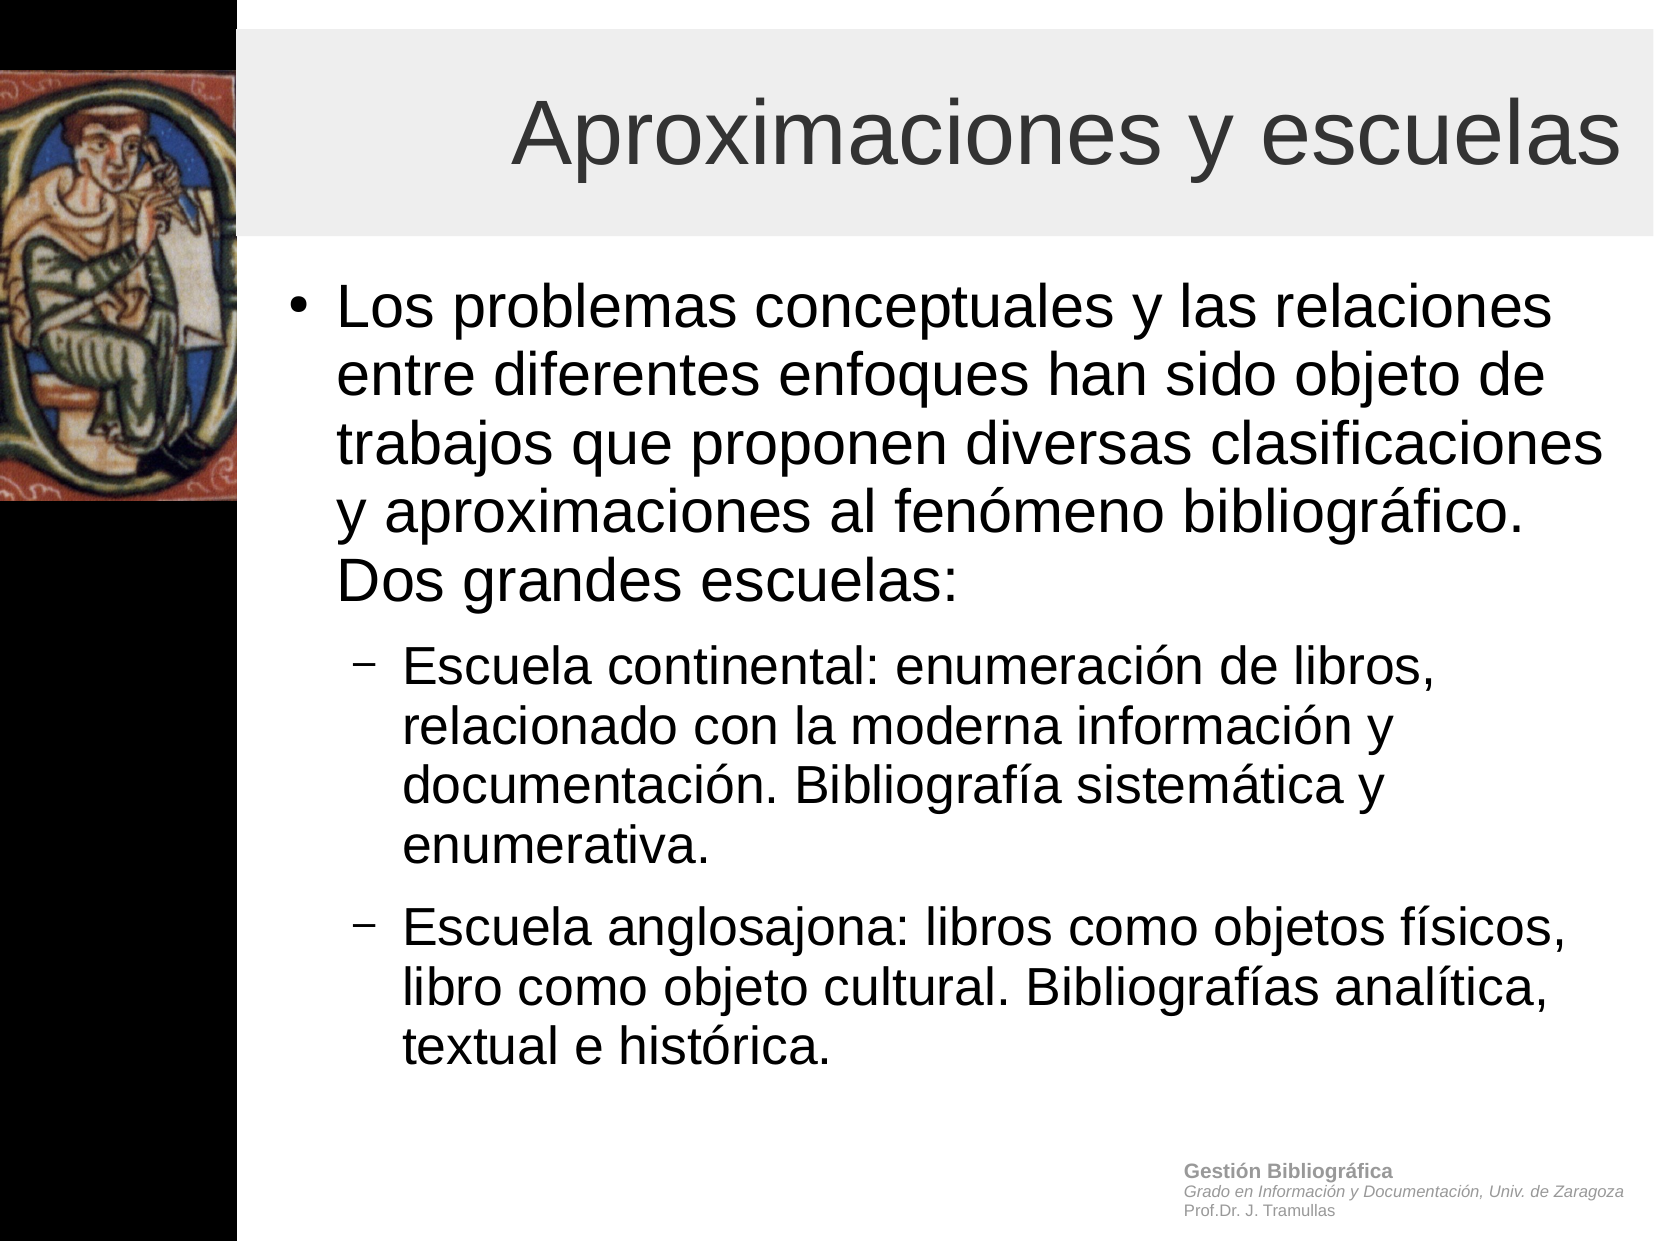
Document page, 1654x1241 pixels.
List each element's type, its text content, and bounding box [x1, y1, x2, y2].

picture [0, 70, 237, 501]
list Los problemas conceptuales y las relaciones entre diferentes enfoques han sido objeto de trabajos que proponen diversas clasificaciones y aproximaciones al fenómeno bibliográfico. Dos grandes escuelas: Escuela continental: enumeración de libros, relacionado con la moderna información y documentación. Bibliografía sistemática y enumerativa. Escuela anglosajona: libros como objetos físicos, libro como objeto cultural. Bibliografías analítica, textual e histórica. [271, 271, 1619, 1134]
title Aproximaciones y escuelas [236, 29, 1654, 237]
